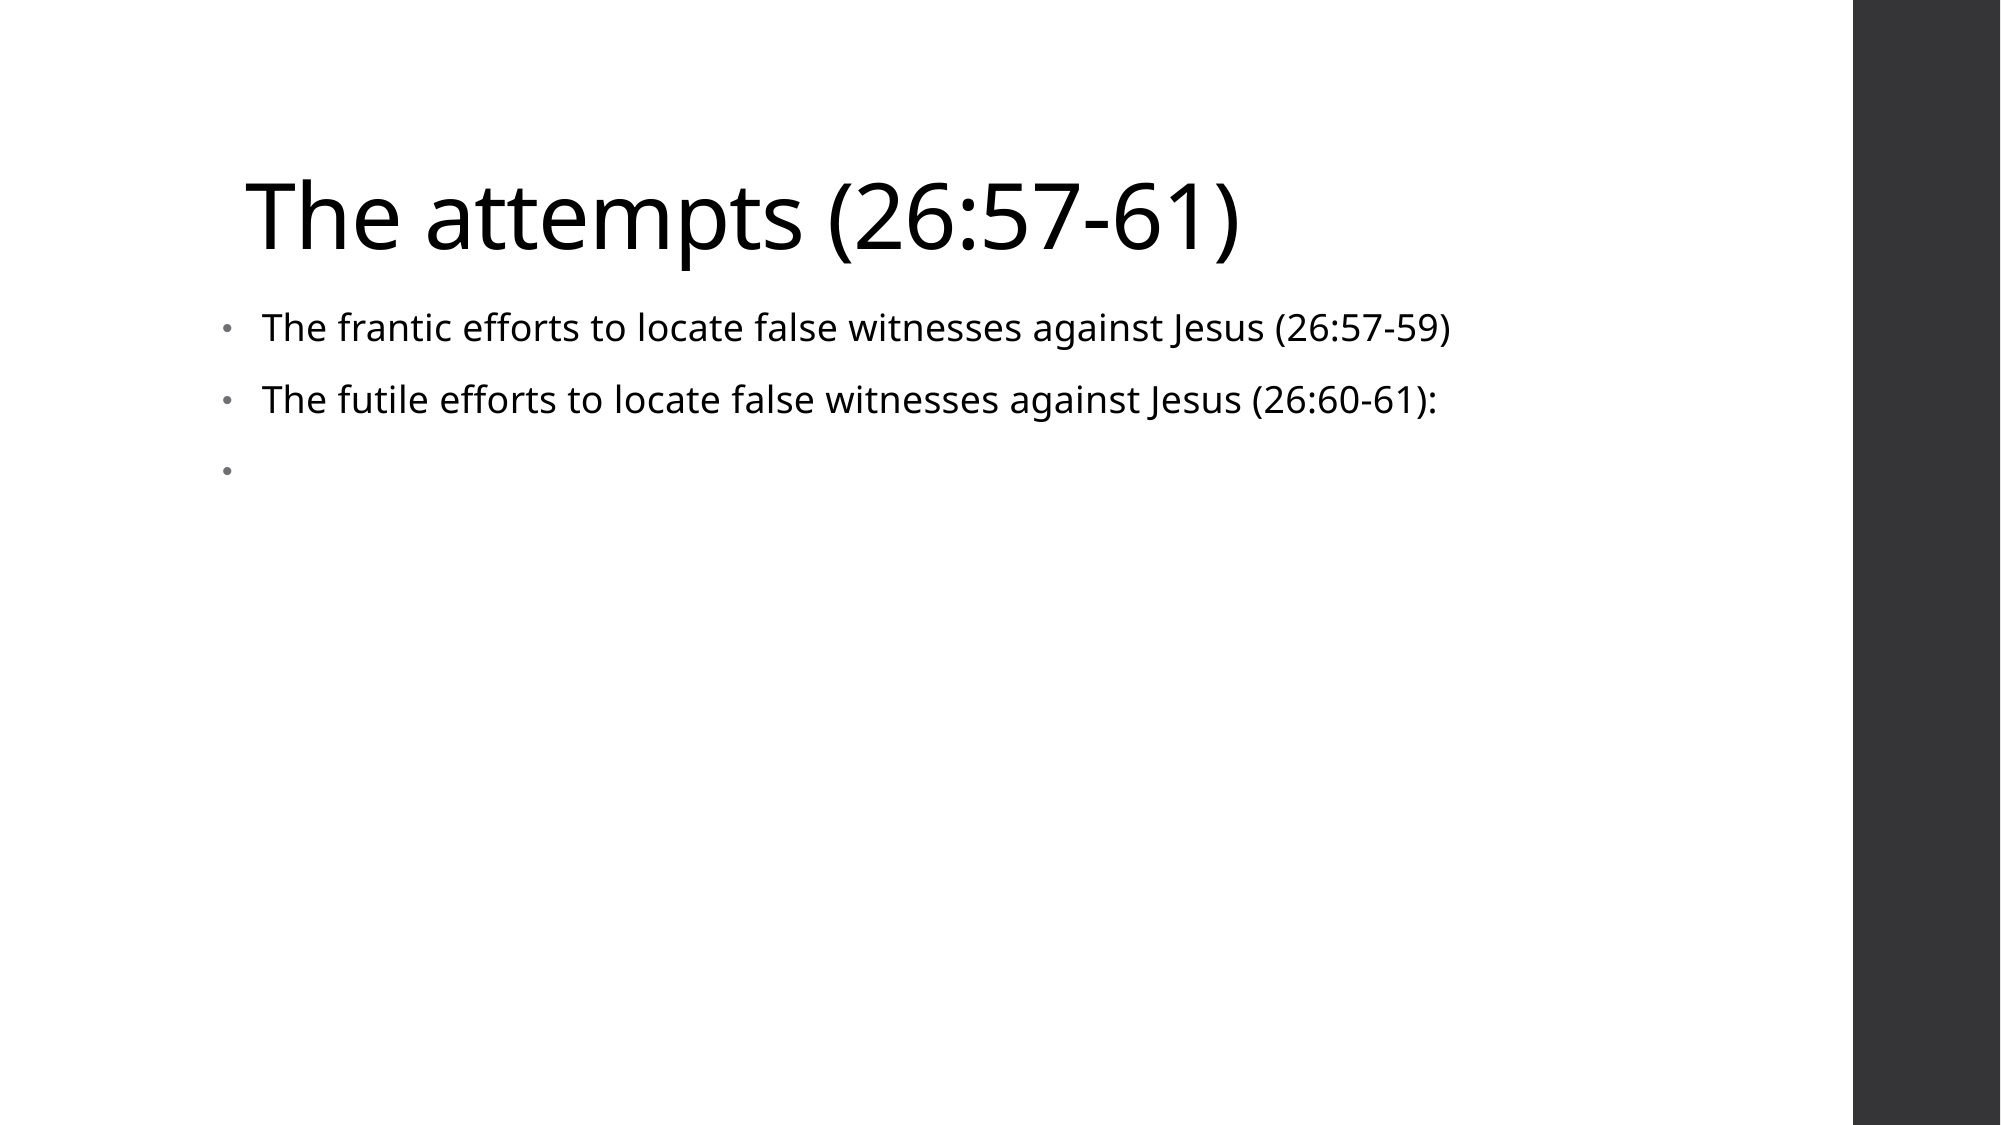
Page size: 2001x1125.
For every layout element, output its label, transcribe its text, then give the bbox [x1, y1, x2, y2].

title The attempts (26:57-61) [206, 60, 1797, 278]
list The frantic efforts to locate false witnesses against Jesus (26:57-59) The futile efforts to locate false witnesses against Jesus (26:60-61): [206, 299, 1617, 1014]
